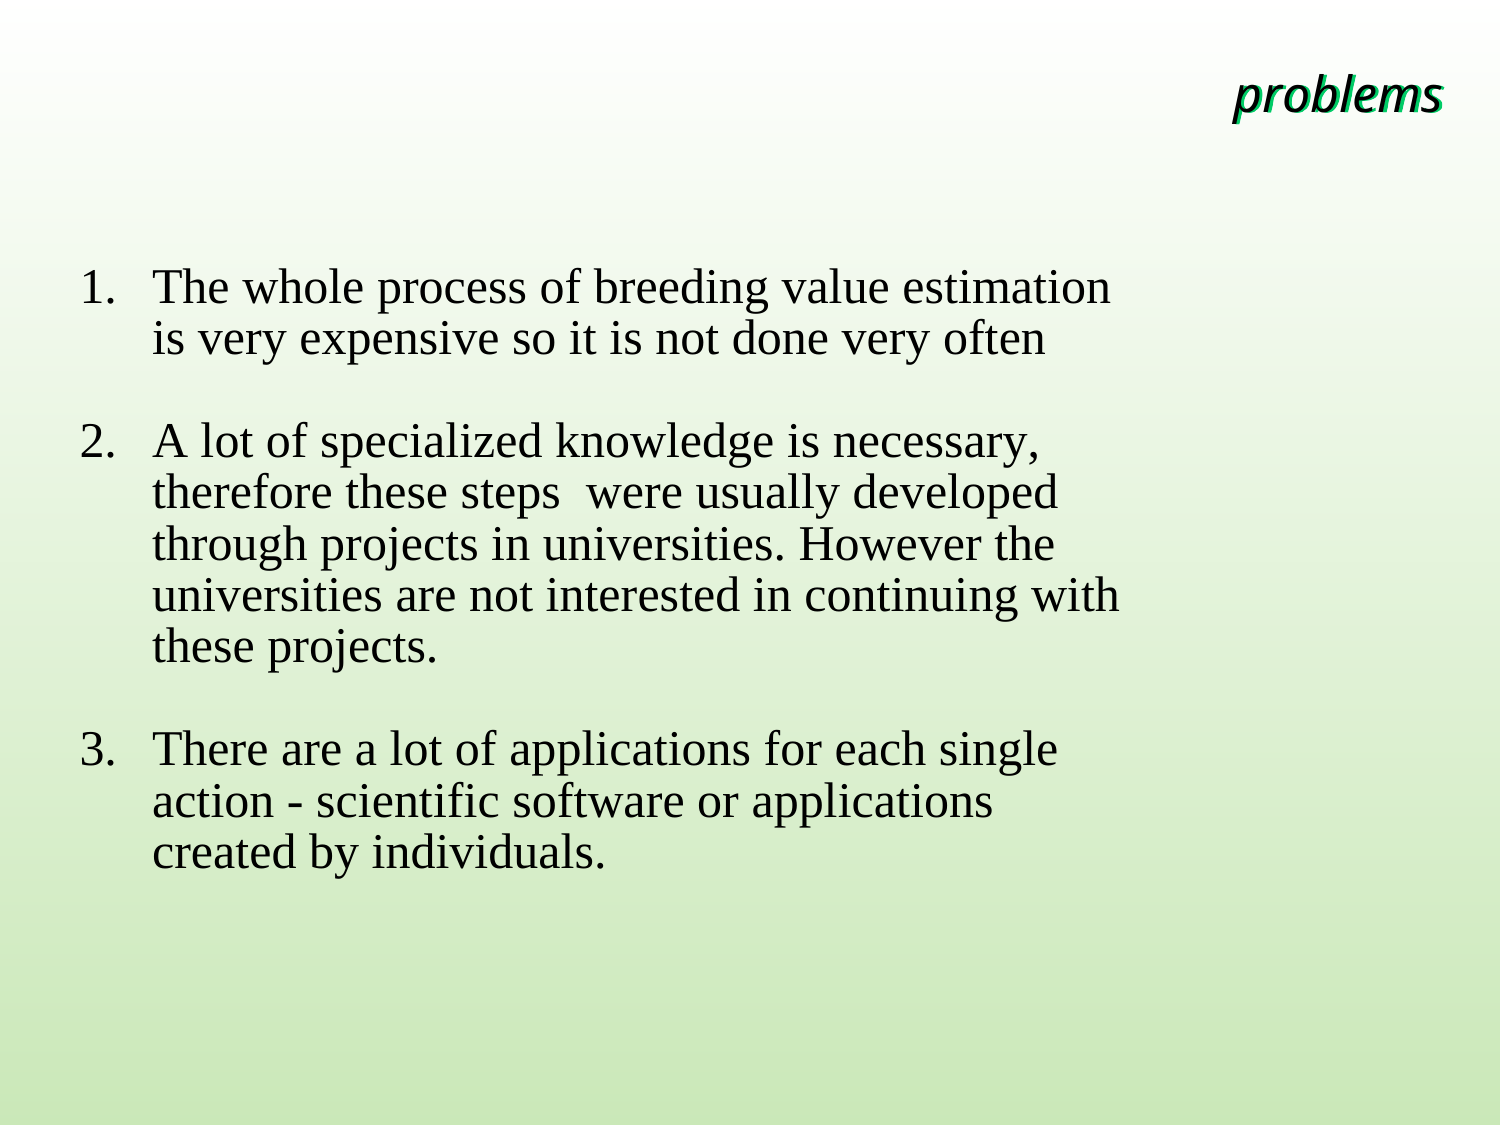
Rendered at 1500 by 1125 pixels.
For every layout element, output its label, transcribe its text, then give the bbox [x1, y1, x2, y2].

text_box 1. The whole process of breeding value estimation is very expensive so it is not done very often 2. A lot of specialized knowledge is necessary, therefore these steps were usually developed through projects in universities. However the universities are not interested in continuing with these projects. 3. There are a lot of applications for each single action - scientific software or applications created by individuals. [64, 254, 1294, 887]
title problems [183, 59, 1459, 135]
